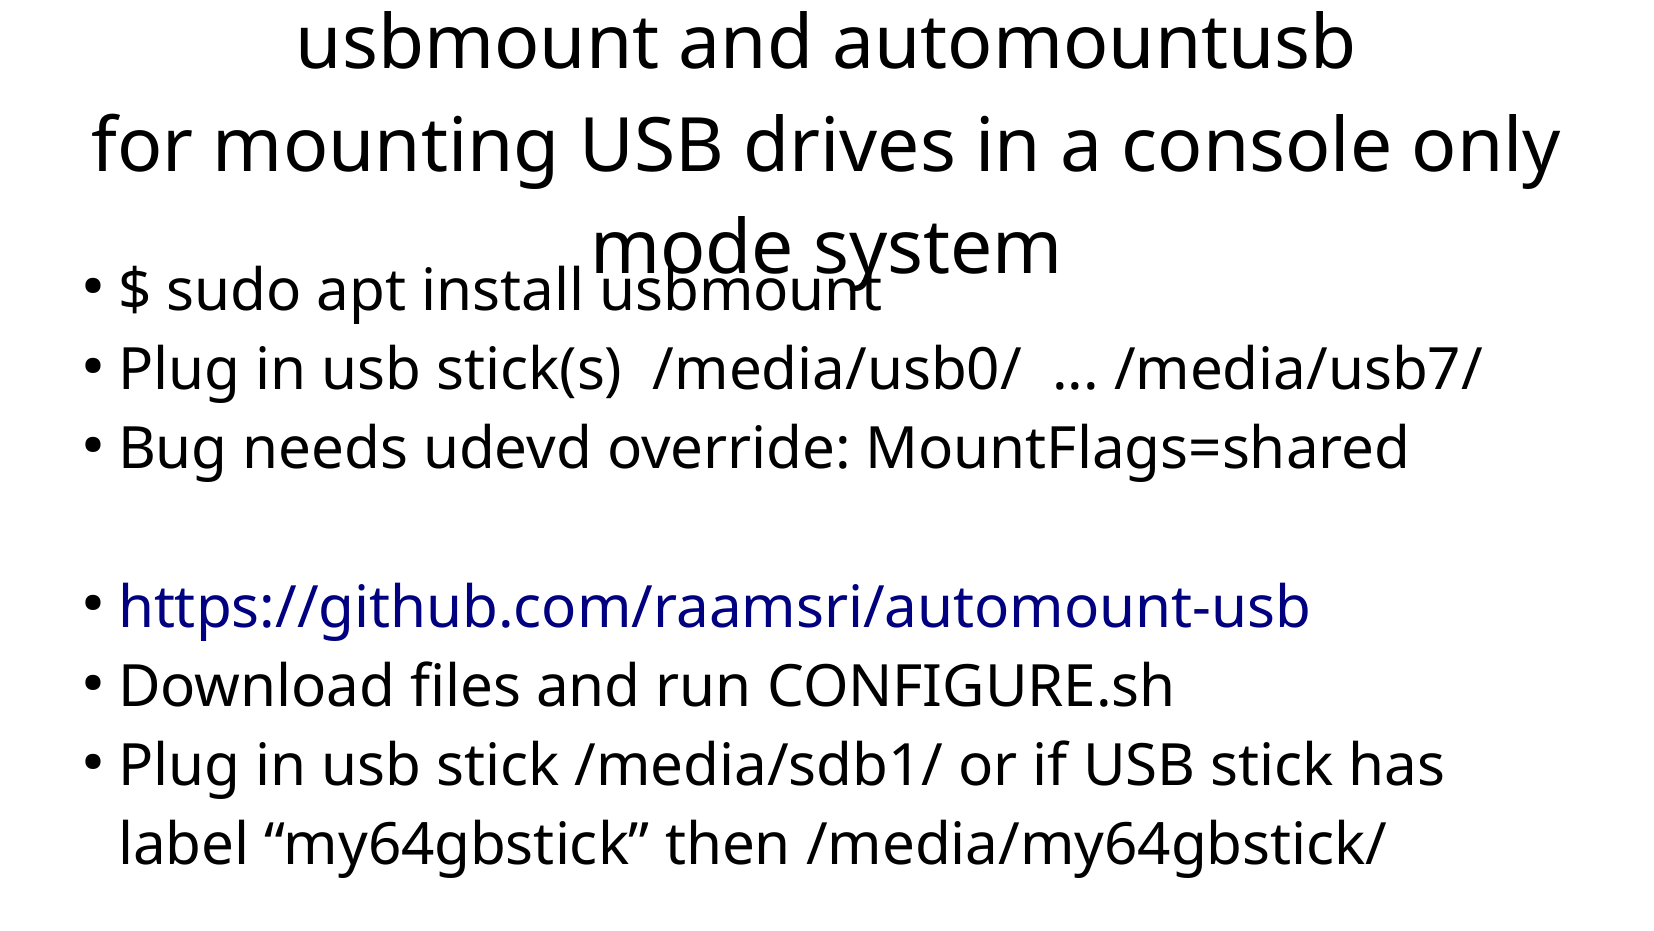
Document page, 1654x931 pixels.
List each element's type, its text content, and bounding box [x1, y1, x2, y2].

title usbmount and automountusb for mounting USB drives in a console only mode system [82, 29, 1571, 255]
subtitle $ sudo apt install usbmount Plug in usb stick(s) /media/usb0/ ... /media/usb7/ Bug needs udevd override: MountFlags=shared https://github.com/raamsri/automount-usb Download files and run CONFIGURE.sh Plug in usb stick /media/sdb1/ or if USB stick has label “my64gbstick” then /media/my64gbstick/ [82, 342, 1571, 867]
